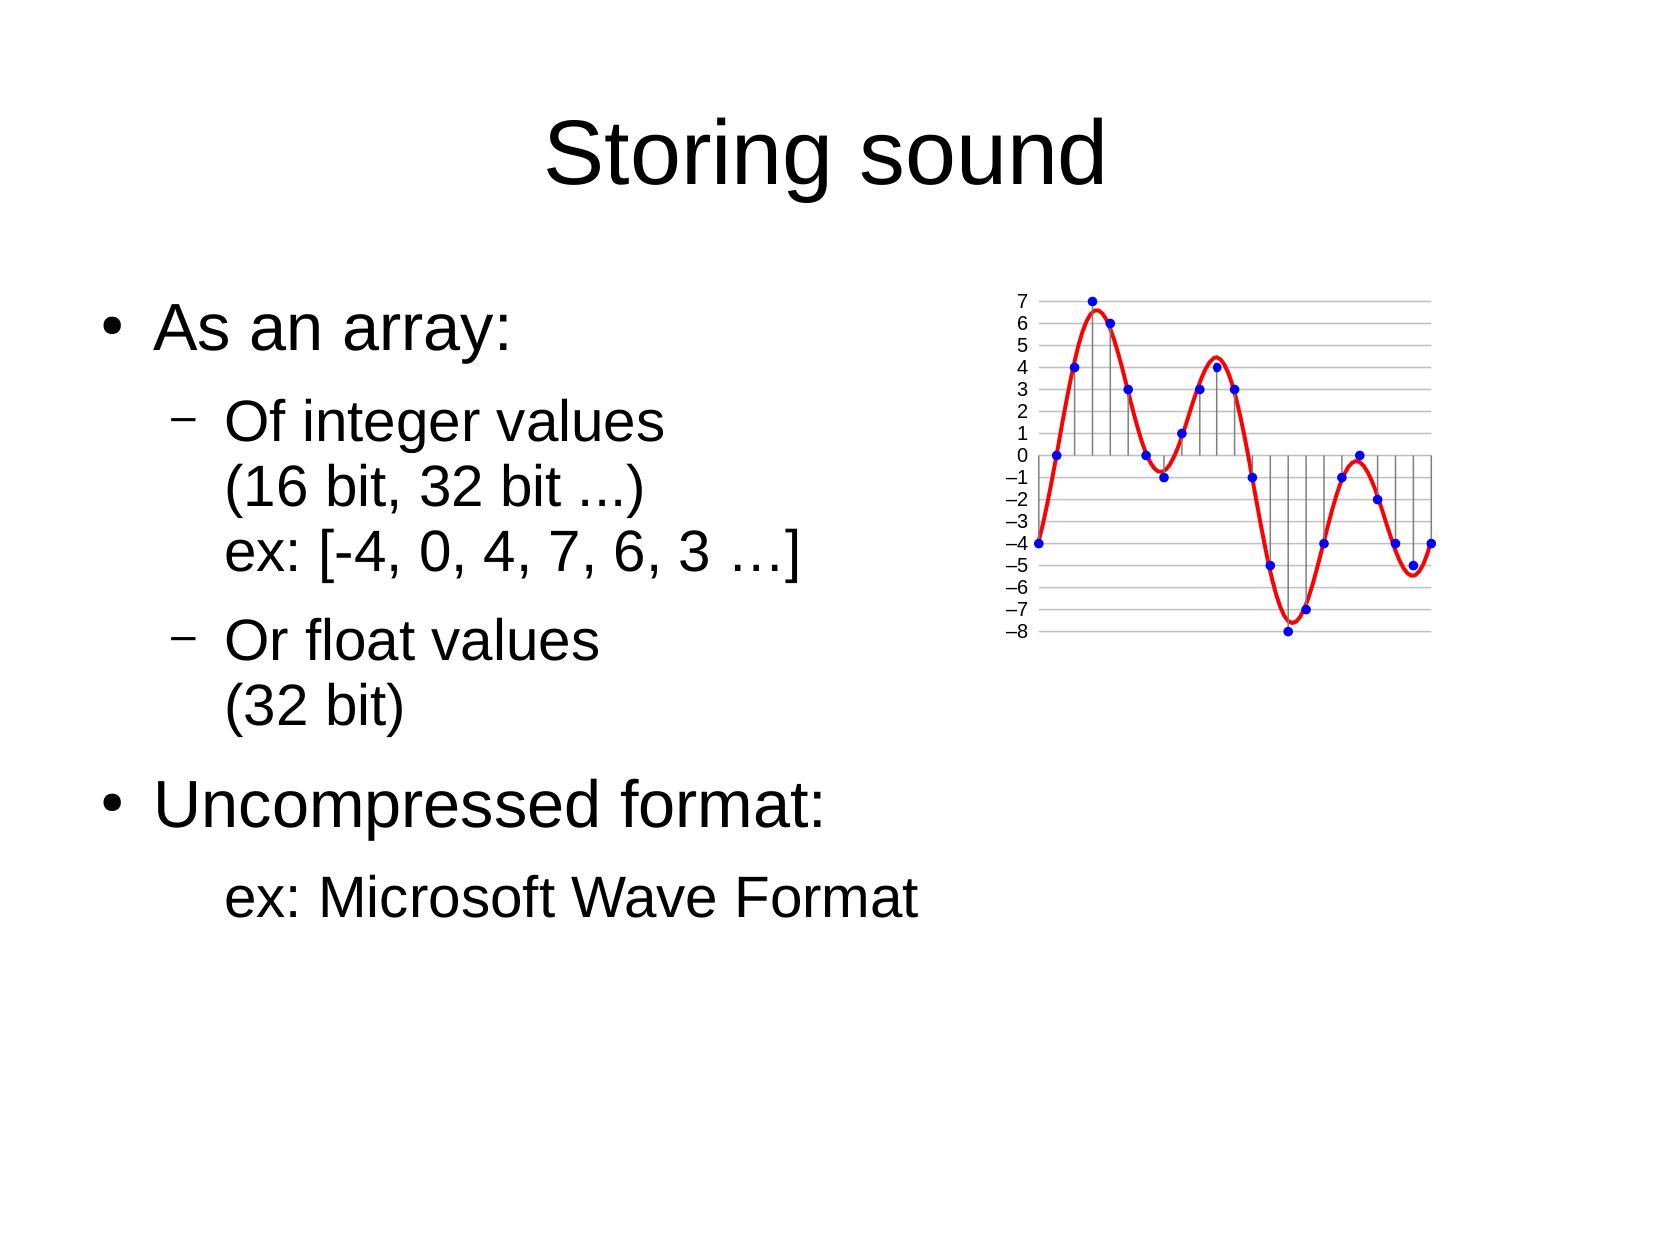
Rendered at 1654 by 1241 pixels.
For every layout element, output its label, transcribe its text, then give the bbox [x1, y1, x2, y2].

picture [966, 279, 1464, 653]
list As an array: Of integer values (16 bit, 32 bit ...) ex: [-4, 0, 4, 7, 6, 3 …] Or float values (32 bit) Uncompressed format: ex: Microsoft Wave Format [82, 290, 1571, 1010]
title Storing sound [82, 49, 1571, 257]
